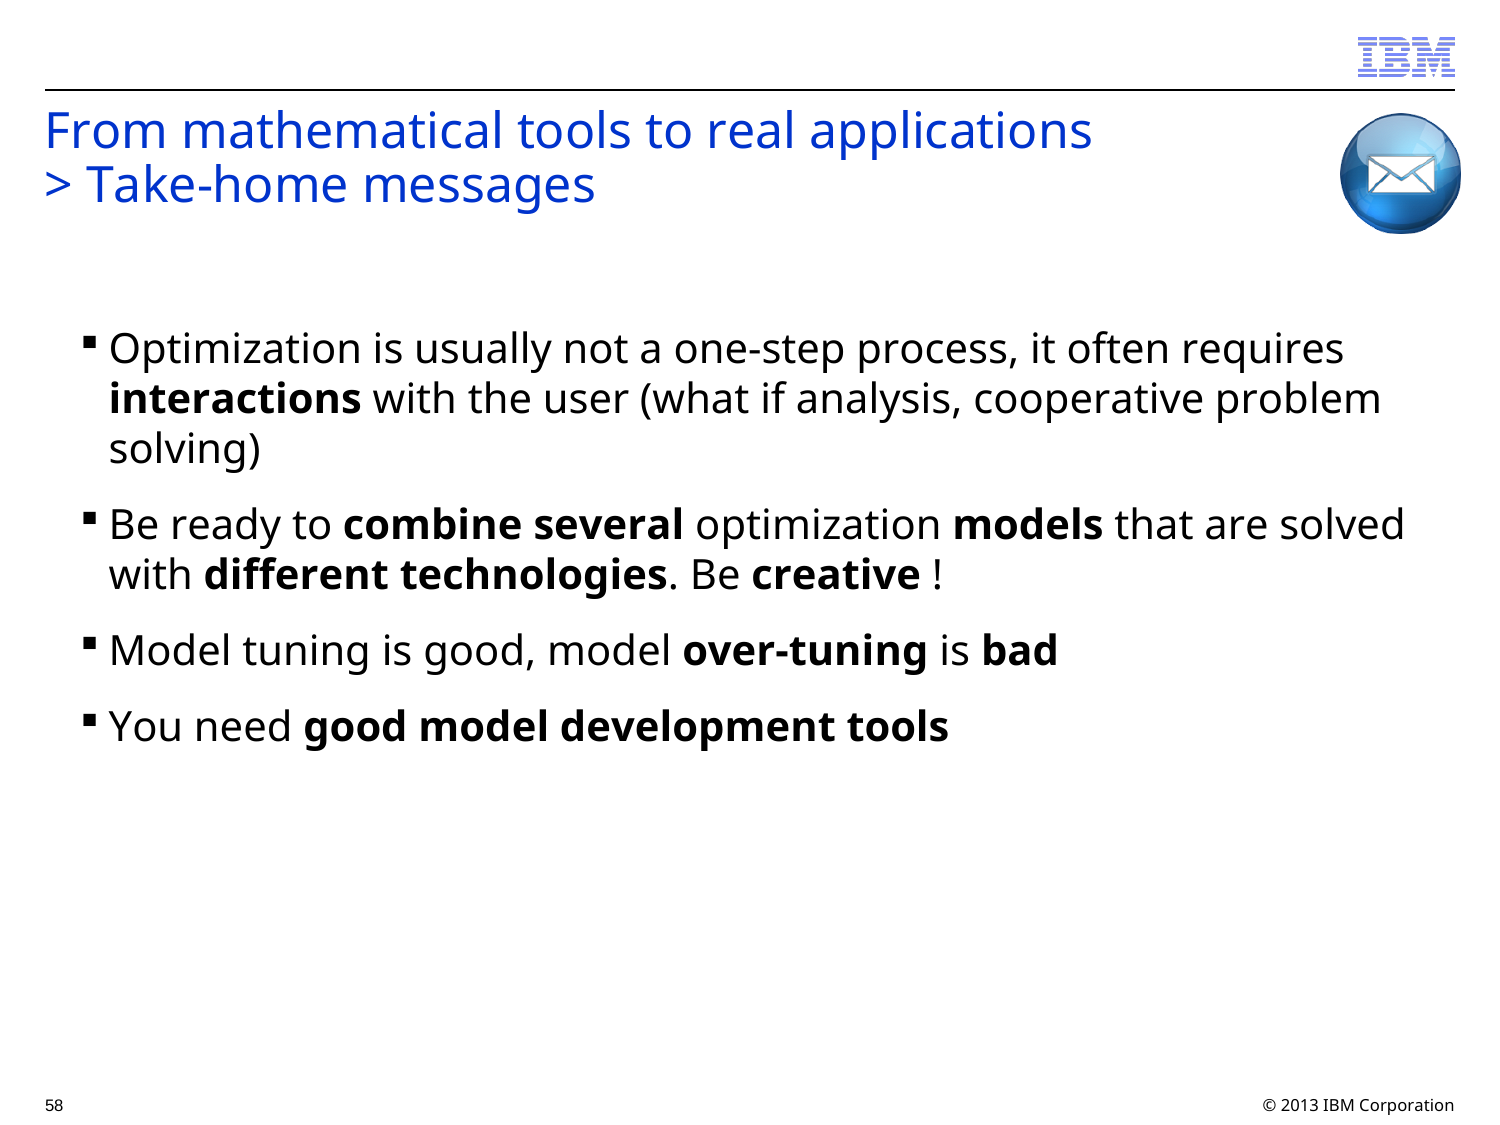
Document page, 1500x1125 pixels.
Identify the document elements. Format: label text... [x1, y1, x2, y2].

title From mathematical tools to real applications > Take-home messages [29, 97, 1455, 279]
list [29, 307, 1455, 1000]
picture [1340, 113, 1461, 234]
picture [1358, 37, 1455, 77]
text_box Optimization is usually not a one-step process, it often requires interactions with the user (what if analysis, cooperative problem solving) Be ready to combine several optimization models that are solved with different technologies. Be creative ! Model tuning is good, model over-tuning is bad You need good model development tools [65, 314, 1491, 1007]
